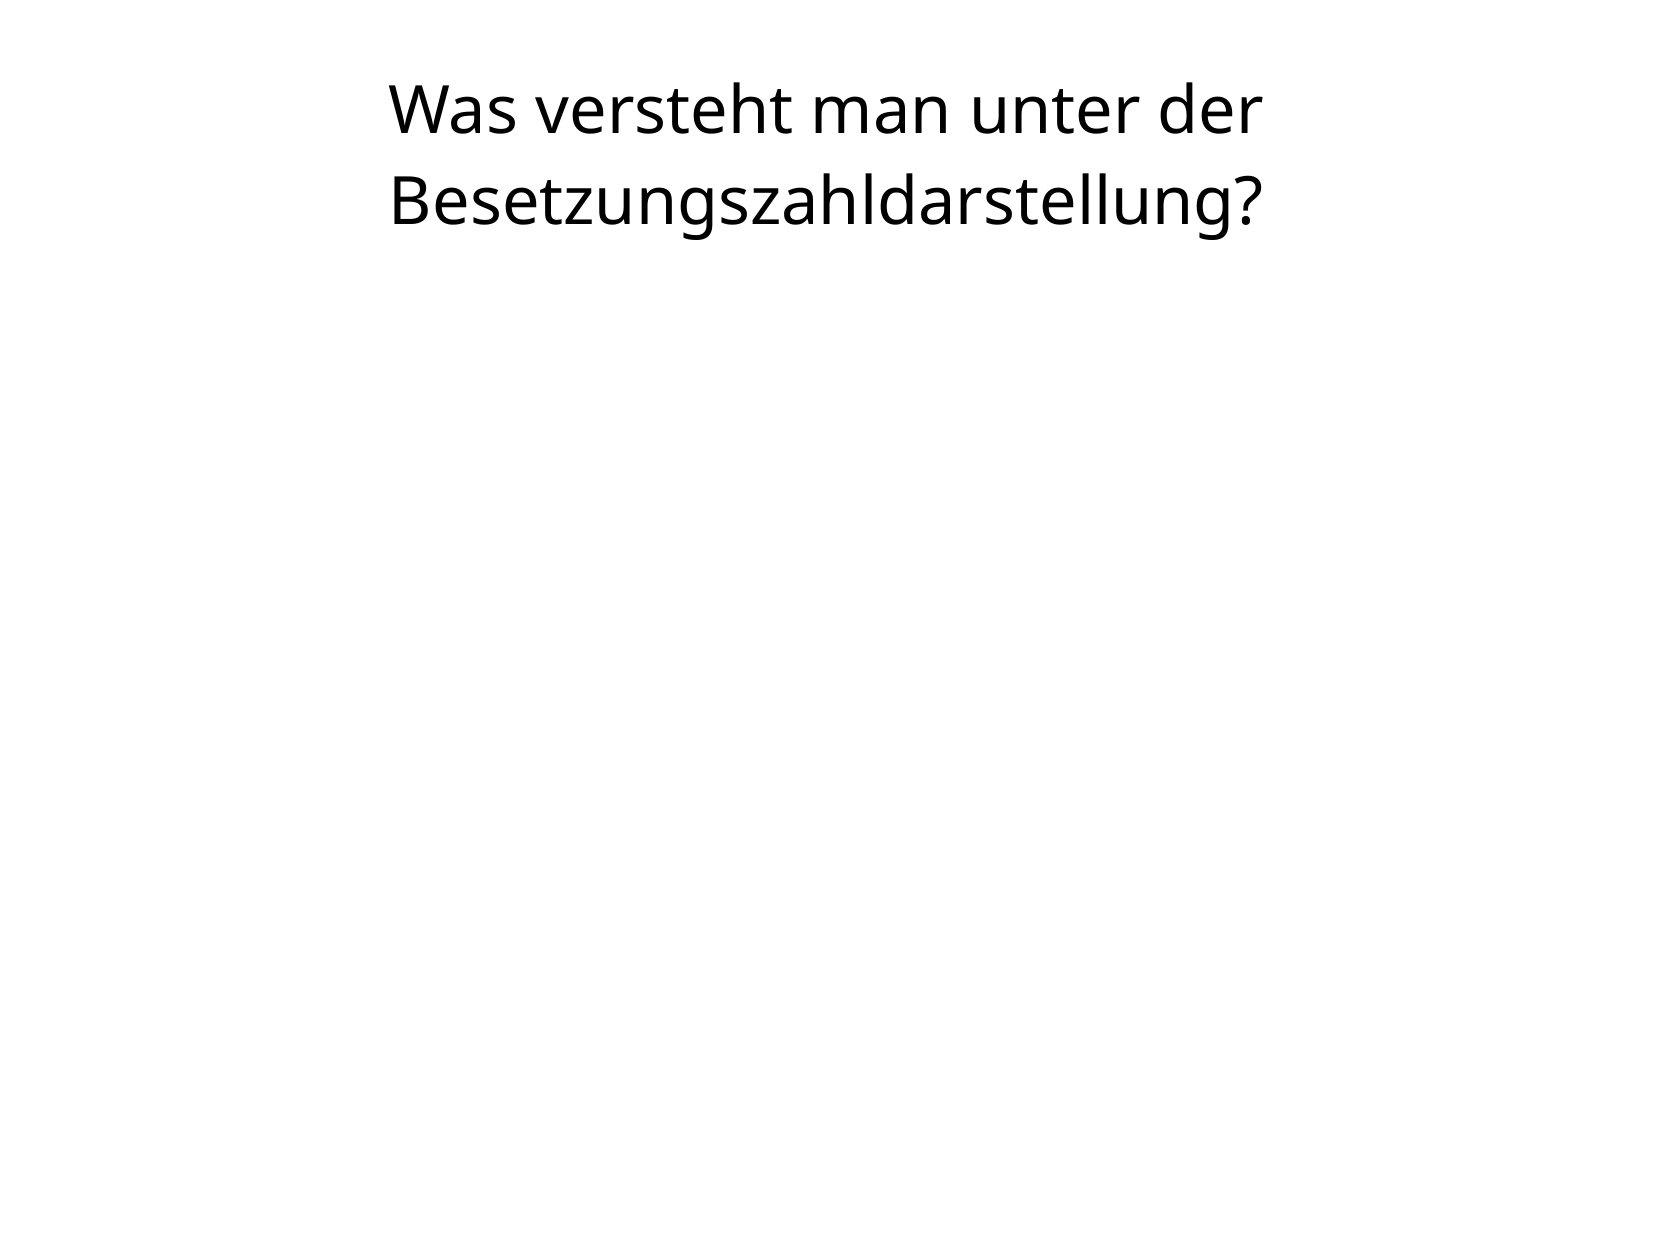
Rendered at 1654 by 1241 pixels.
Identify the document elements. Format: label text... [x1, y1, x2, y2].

title Was versteht man unter der Besetzungszahldarstellung? [82, 49, 1571, 257]
